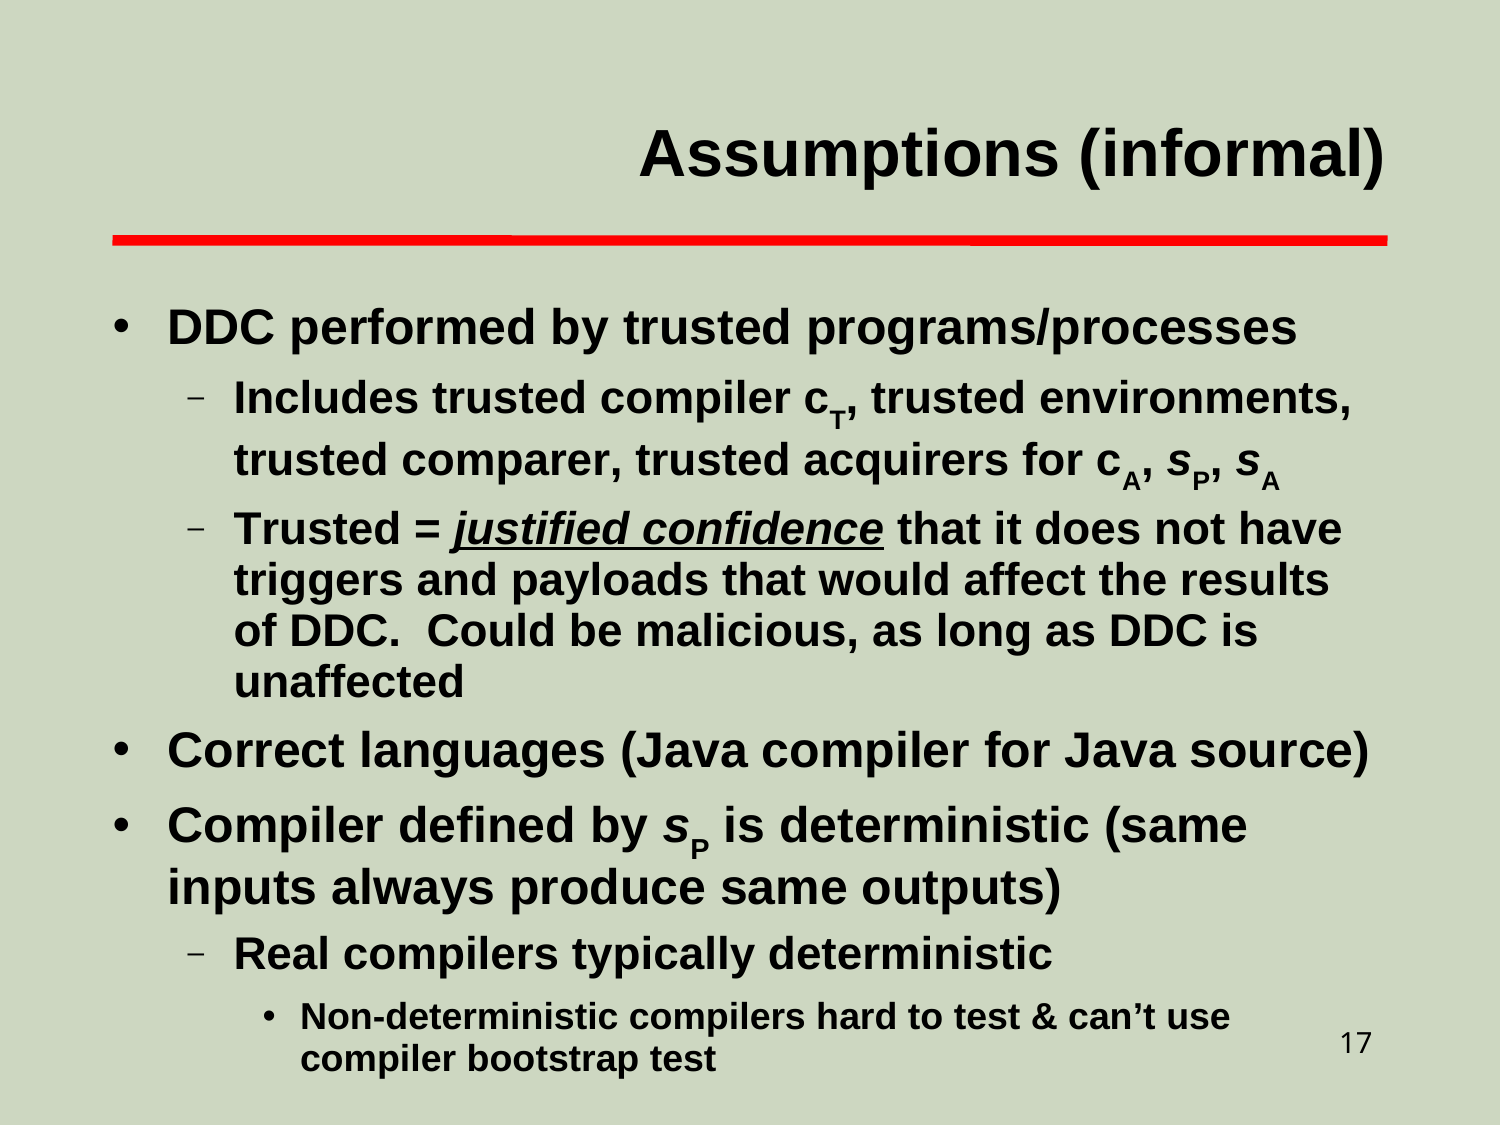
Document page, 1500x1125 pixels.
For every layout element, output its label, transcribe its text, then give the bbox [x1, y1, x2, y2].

list DDC performed by trusted programs/processes Includes trusted compiler cT, trusted environments, trusted comparer, trusted acquirers for cA, sP, sA Trusted = justified confidence that it does not have triggers and payloads that would affect the results of DDC. Could be malicious, as long as DDC is unaffected Correct languages (Java compiler for Java source) Compiler defined by sP is deterministic (same inputs always produce same outputs) Real compilers typically deterministic Non-deterministic compilers hard to test & can’t use compiler bootstrap test [112, 299, 1387, 1099]
title Assumptions (informal) [124, 93, 1387, 216]
